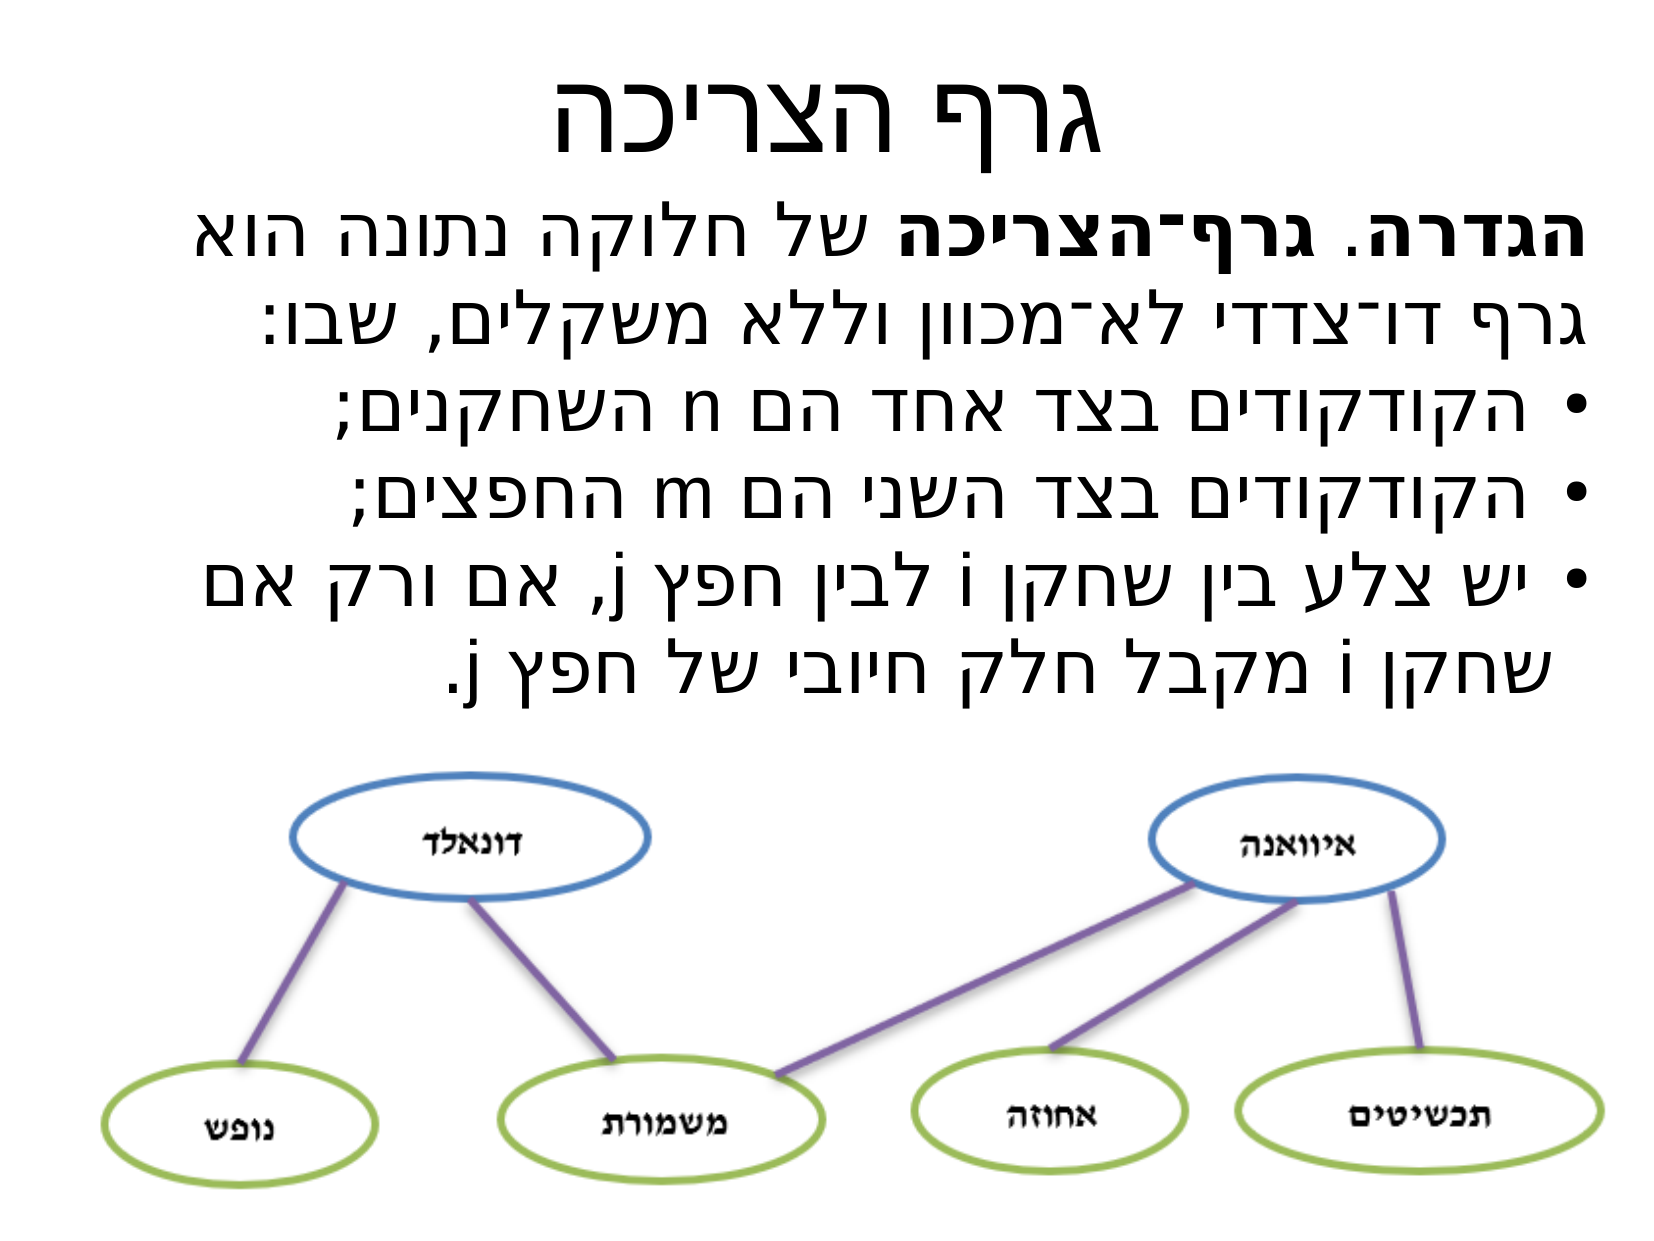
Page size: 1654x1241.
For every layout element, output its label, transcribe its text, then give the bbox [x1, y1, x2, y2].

title גרף הצריכה [0, 32, 1654, 196]
picture [60, 715, 1623, 1216]
text_box הגדרה. גרף־הצריכה של חלוקה נתונה הוא גרף דו־צדדי לא־מכוון וללא משקלים, שבו: הקודקודים בצד אחד הם n השחקנים; הקודקודים בצד השני הם m החפצים; יש צלע בין שחקן i לבין חפץ j, אם ורק אם שחקן i מקבל חלק חיובי של חפץ j. [60, 180, 1606, 715]
